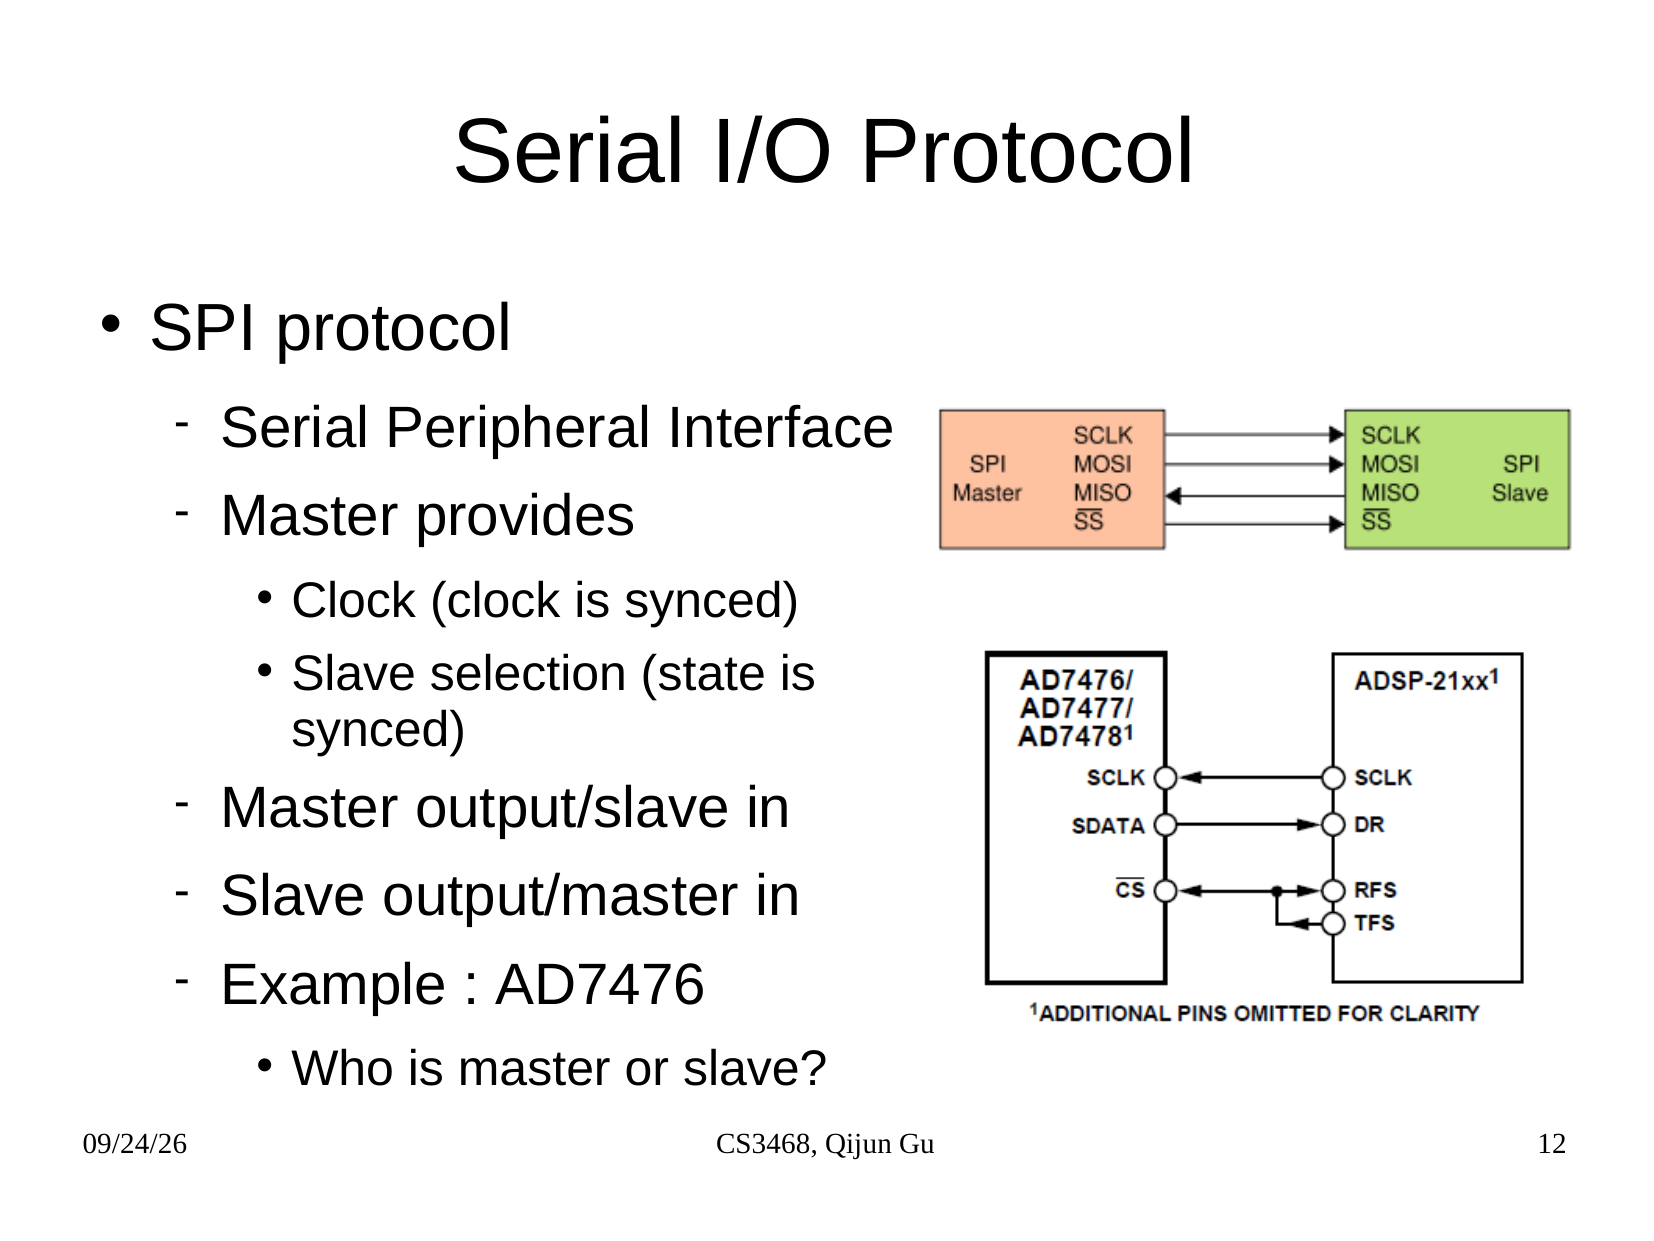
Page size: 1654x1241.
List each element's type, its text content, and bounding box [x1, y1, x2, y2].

picture [900, 374, 1621, 601]
picture [968, 637, 1538, 1037]
list SPI protocol Serial Peripheral Interface Master provides Clock (clock is synced) Slave selection (state is synced) Master output/slave in Slave output/master in Example : AD7476 Who is master or slave? [82, 290, 901, 1105]
title Serial I/O Protocol [82, 49, 1567, 253]
